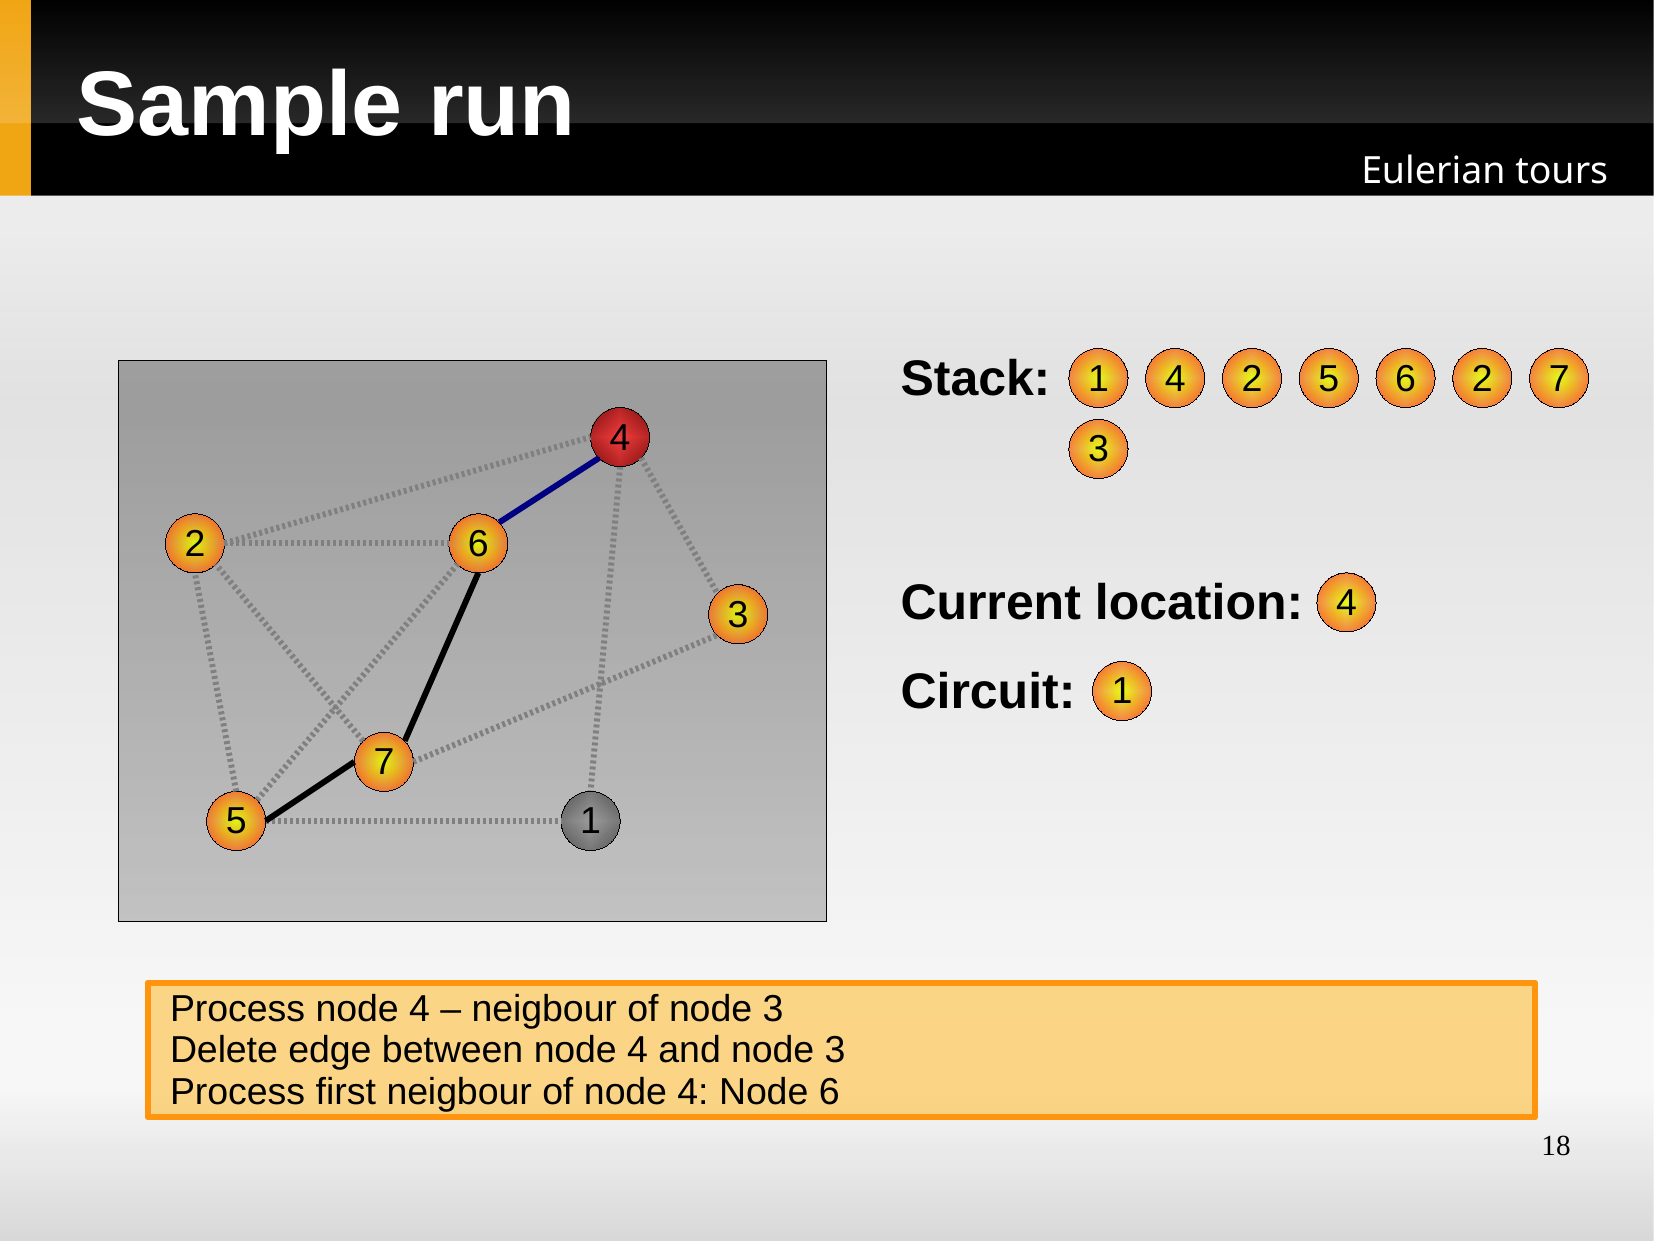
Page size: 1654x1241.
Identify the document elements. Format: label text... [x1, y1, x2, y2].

text_box Stack: [885, 342, 1123, 414]
title Sample run [76, 0, 1565, 208]
text_box 1 [561, 791, 621, 851]
text_box 1 [1092, 661, 1152, 721]
picture [0, 0, 1654, 1241]
text_box 5 [1299, 348, 1359, 408]
text_box 4 [1145, 348, 1205, 408]
text_box 4 [1316, 572, 1377, 632]
text_box [118, 360, 827, 922]
text_box 1 [1068, 348, 1129, 408]
text_box 2 [1222, 348, 1282, 408]
text_box 6 [1375, 348, 1436, 408]
text_box Process node 4 – neigbour of node 3 Delete edge between node 4 and node 3 Process first neigbour of node 4: Node 6 [147, 982, 1536, 1118]
text_box 3 [1068, 419, 1129, 479]
text_box 7 [354, 732, 414, 792]
text_box 5 [206, 791, 266, 851]
text_box 2 [1452, 348, 1512, 408]
text_box Circuit: [885, 655, 1093, 727]
text_box 6 [448, 513, 508, 573]
text_box 3 [708, 584, 768, 644]
text_box 4 [590, 407, 650, 467]
text_box 2 [165, 513, 225, 573]
text_box 7 [1529, 348, 1589, 408]
text_box Current location: [885, 567, 1359, 638]
